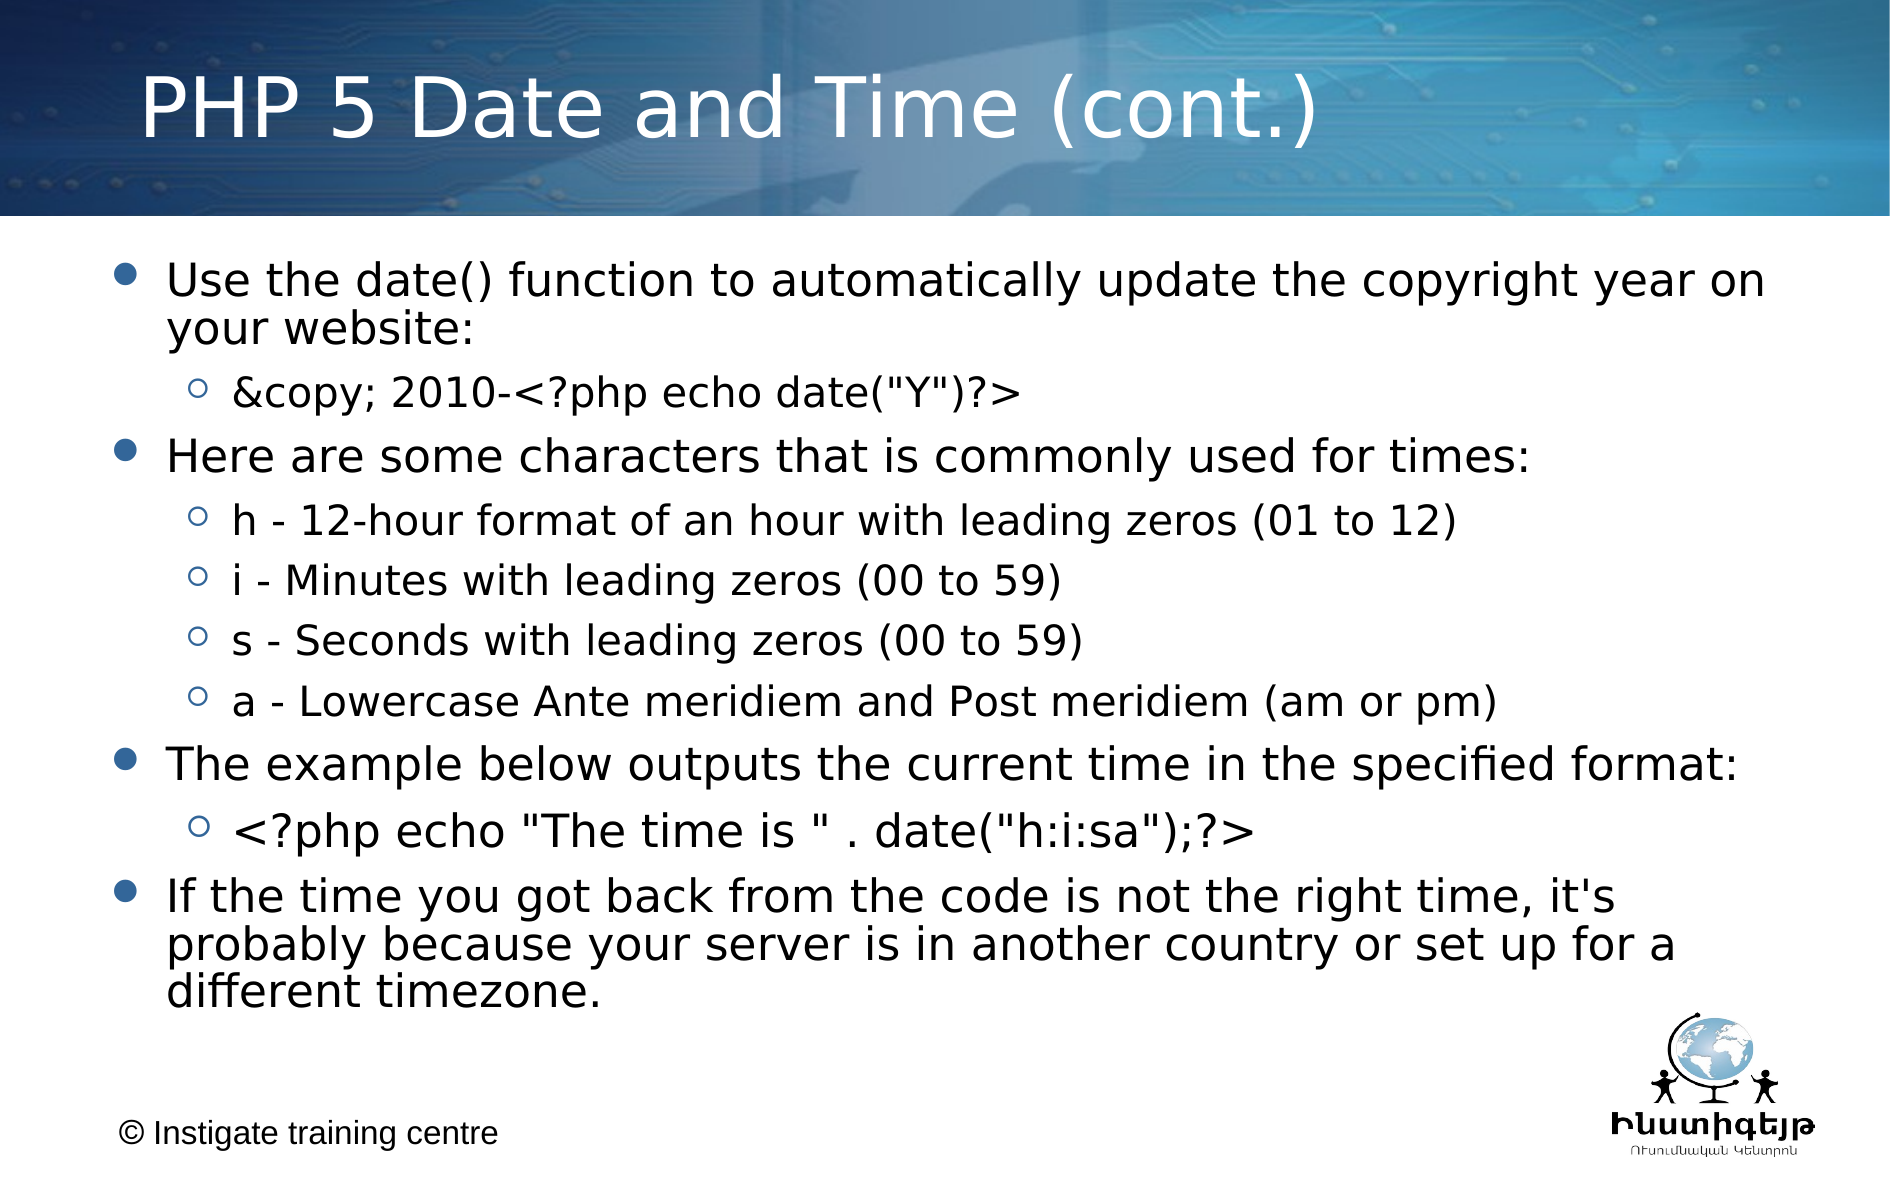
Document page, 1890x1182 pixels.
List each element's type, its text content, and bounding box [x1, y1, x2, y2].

list Use the date() function to automatically update the copyright year on your website: &copy; 2010-<?php echo date("Y")?> Here are some characters that is commonly used for times: h - 12-hour format of an hour with leading zeros (01 to 12) i - Minutes with leading zeros (00 to 59) s - Seconds with leading zeros (00 to 59) a - Lowercase Ante meridiem and Post meridiem (am or pm) The example below outputs the current time in the specified format: <?php echo "The time is " . date("h:i:sa");?> If the time you got back from the code is not the right time, it's probably because your server is in another country or set up for a different timezone. [110, 258, 1801, 286]
picture [1612, 1012, 1815, 1157]
picture [0, 0, 1890, 216]
